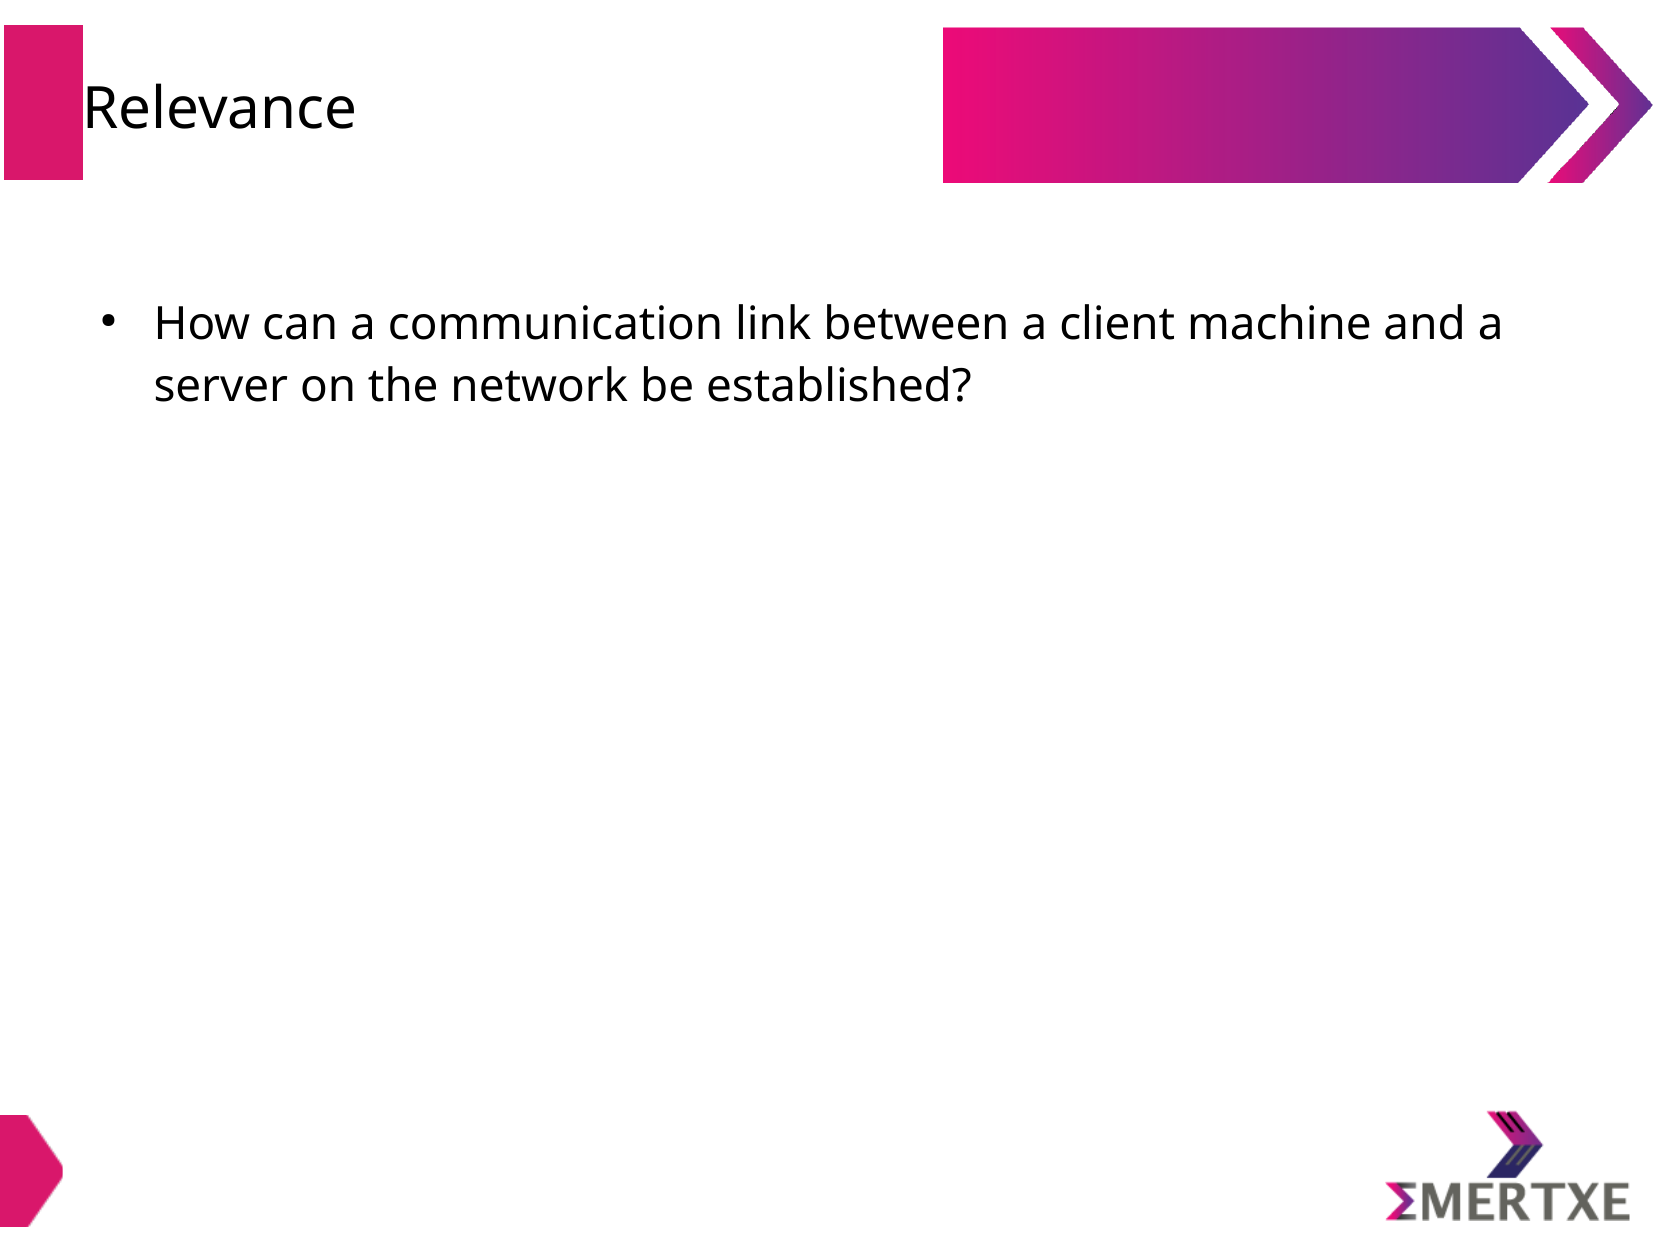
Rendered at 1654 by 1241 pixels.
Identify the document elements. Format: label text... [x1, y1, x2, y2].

picture [1385, 1107, 1631, 1221]
title Relevance [82, 2, 1571, 210]
list How can a communication link between a client machine and a server on the network be established? [82, 290, 1571, 1010]
picture [1571, 27, 1653, 183]
